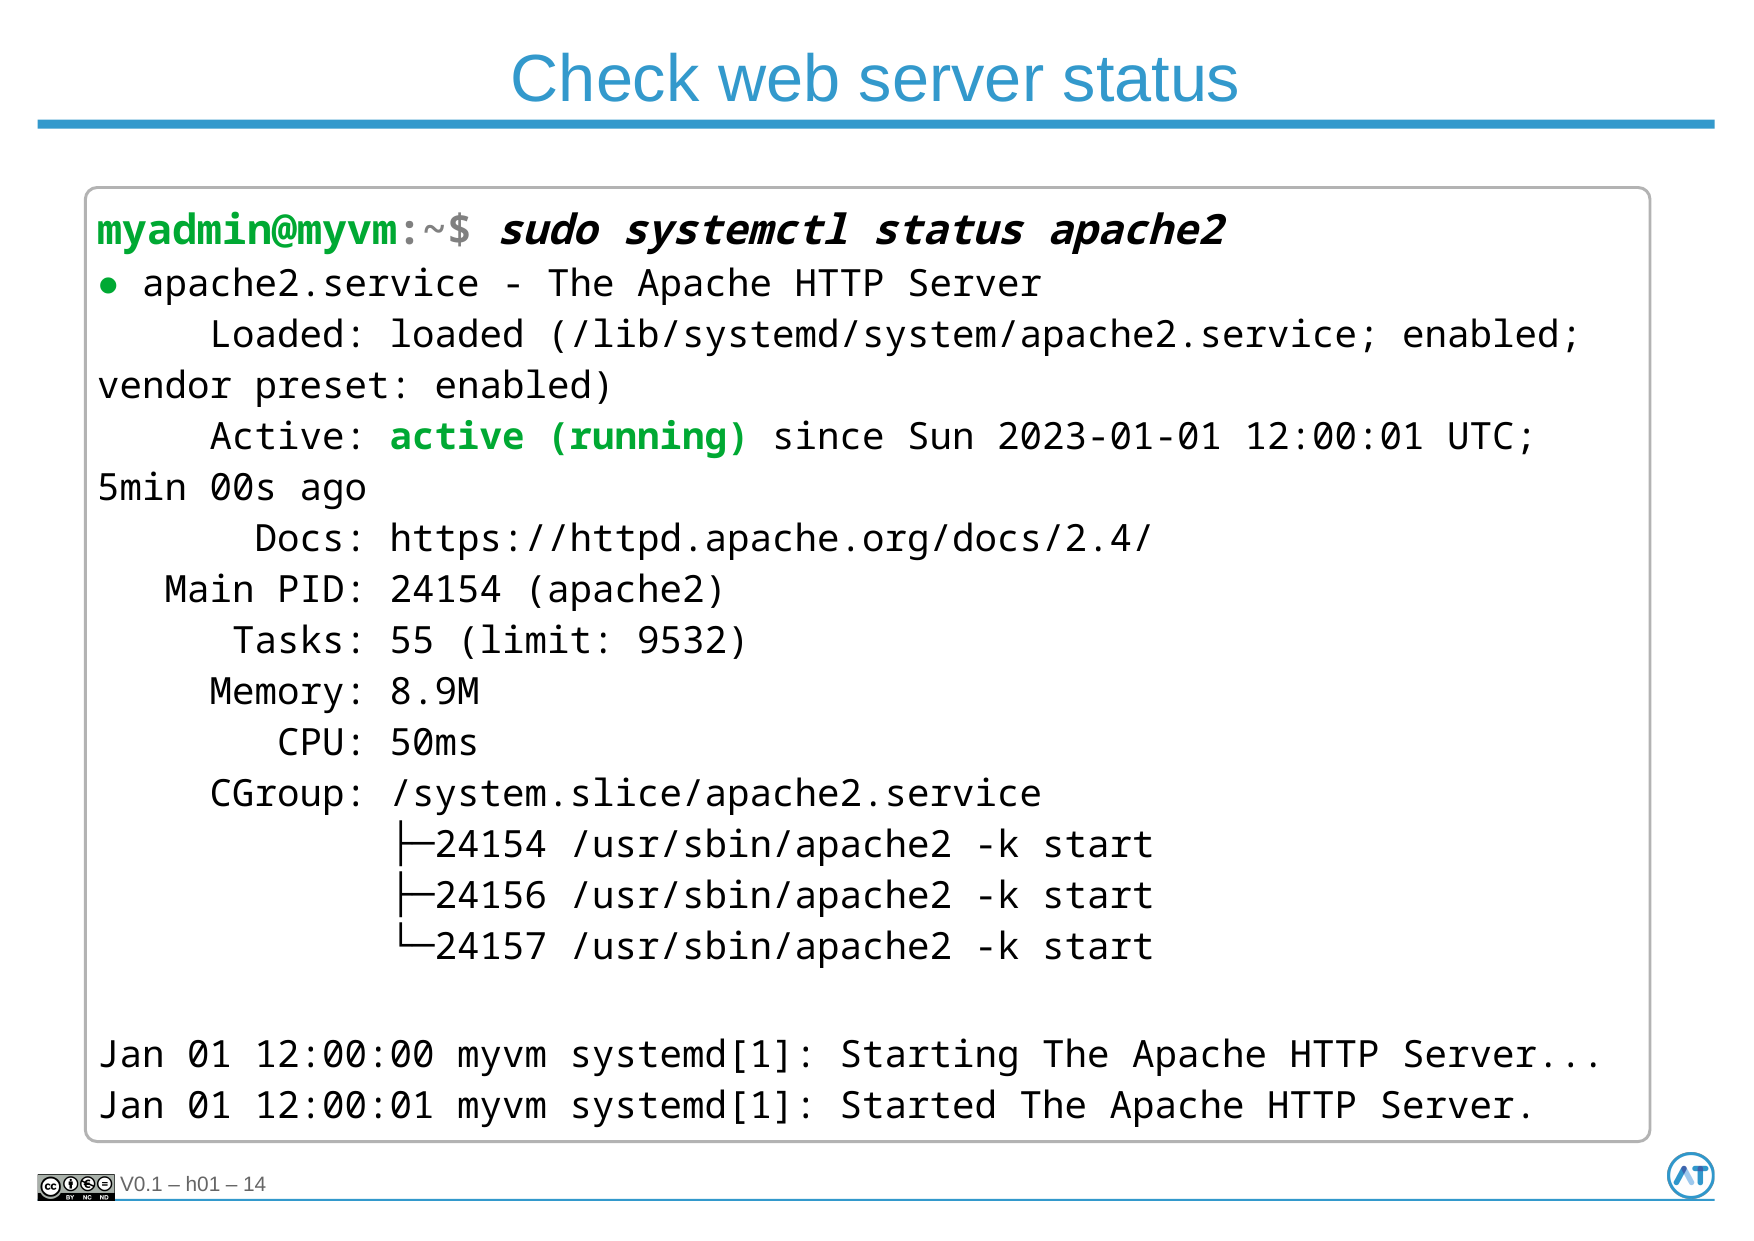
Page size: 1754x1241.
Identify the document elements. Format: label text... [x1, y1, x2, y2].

text_box myadmin@myvm:~$ sudo systemctl status apache2 ● apache2.service - The Apache HTTP Server Loaded: loaded (/lib/systemd/system/apache2.service; enabled; vendor preset: enabled) Active: active (running) since Sun 2023-01-01 12:00:01 UTC; 5min 00s ago Docs: https://httpd.apache.org/docs/2.4/ Main PID: 24154 (apache2) Tasks: 55 (limit: 9532) Memory: 8.9M CPU: 50ms CGroup: /system.slice/apache2.service ├─24154 /usr/sbin/apache2 -k start ├─24156 /usr/sbin/apache2 -k start └─24157 /usr/sbin/apache2 -k start Jan 01 12:00:00 myvm systemd[1]: Starting The Apache HTTP Server... Jan 01 12:00:01 myvm systemd[1]: Started The Apache HTTP Server. [85, 187, 1651, 1142]
picture [37, 1174, 115, 1201]
picture [1667, 1152, 1715, 1199]
title Check web server status [37, 37, 1715, 120]
